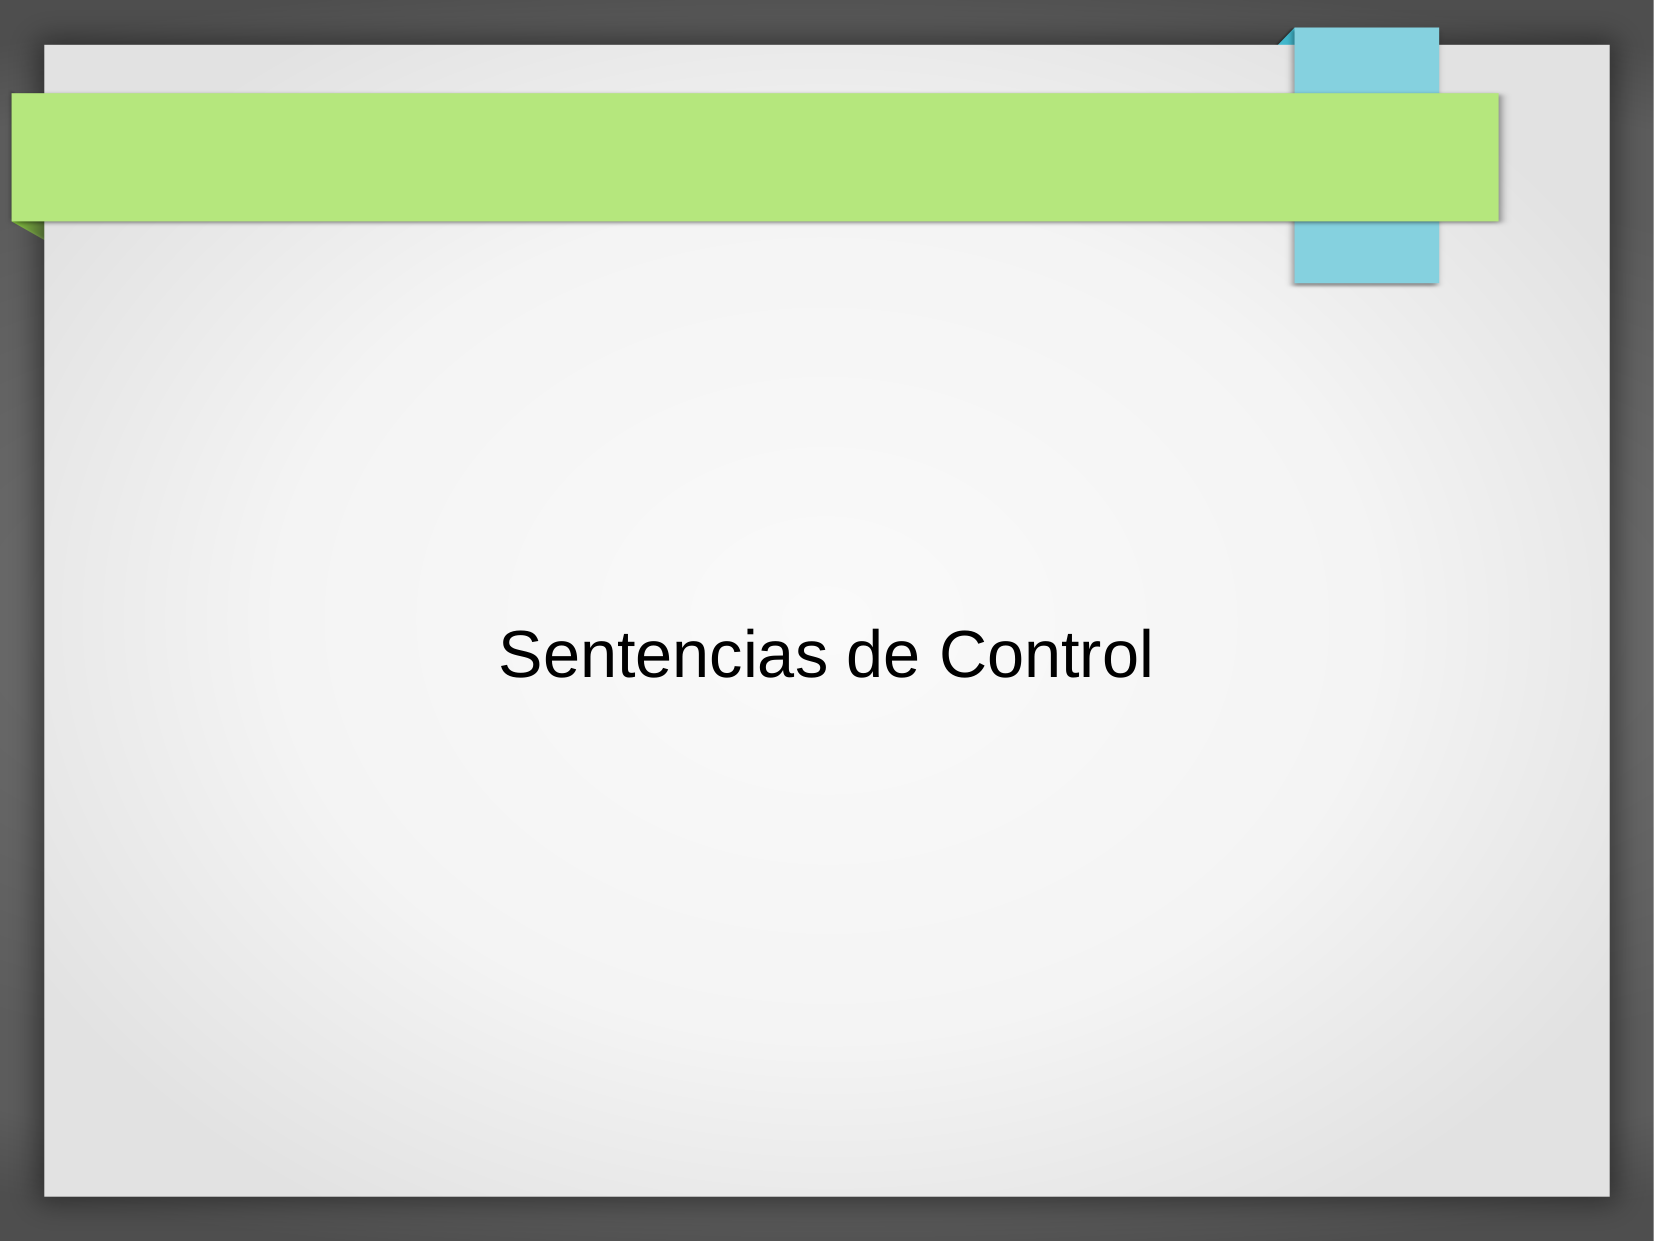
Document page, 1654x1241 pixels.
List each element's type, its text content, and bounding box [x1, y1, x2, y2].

subtitle Sentencias de Control [82, 295, 1571, 1015]
picture [0, 0, 1654, 1241]
